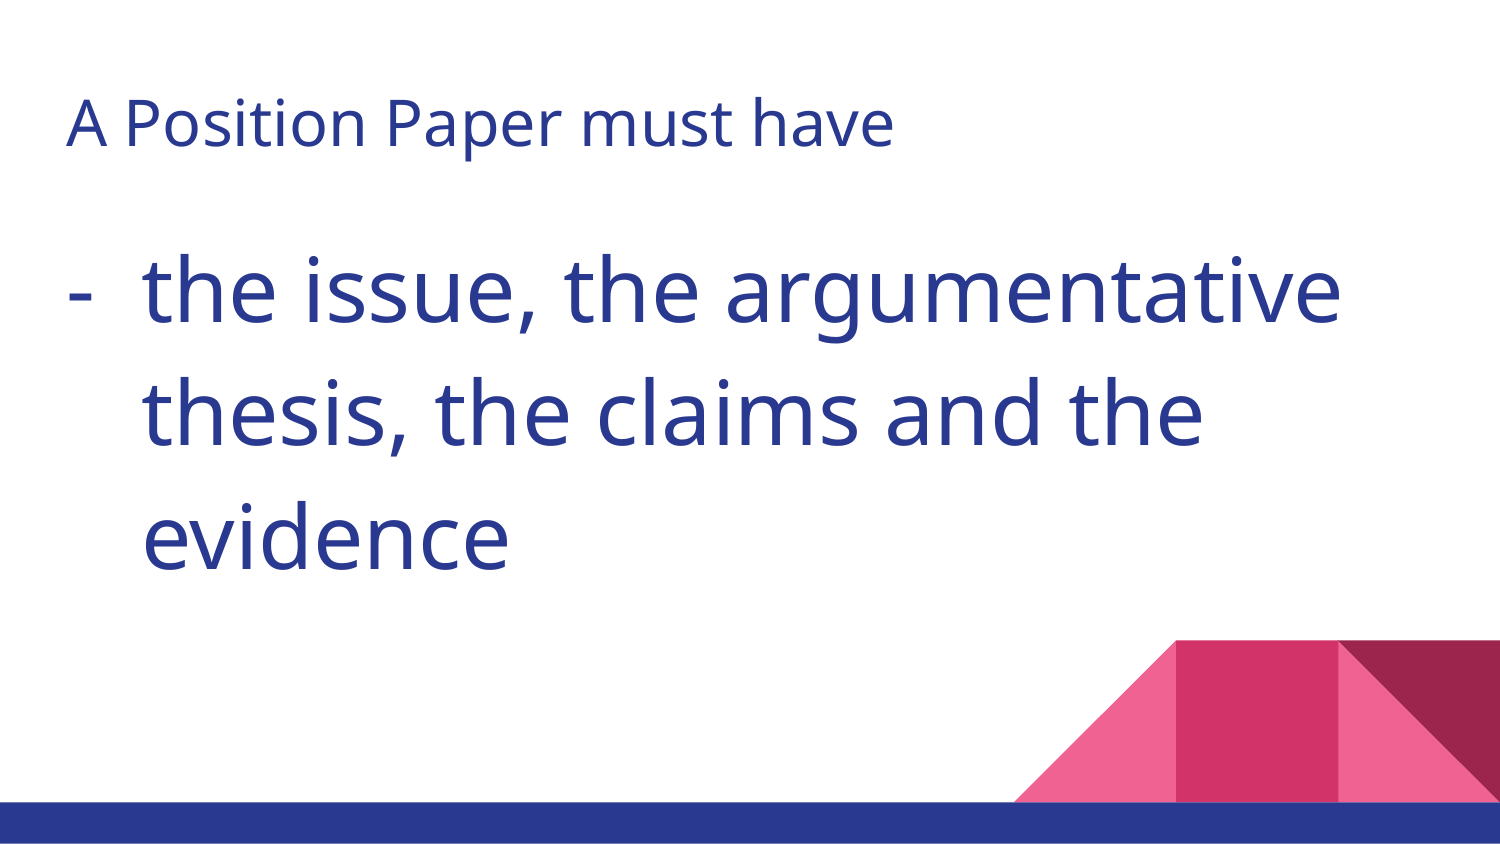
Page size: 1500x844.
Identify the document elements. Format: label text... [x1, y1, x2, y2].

title A Position Paper must have [51, 67, 1449, 167]
list the issue, the argumentative thesis, the claims and the evidence [51, 201, 1449, 750]
